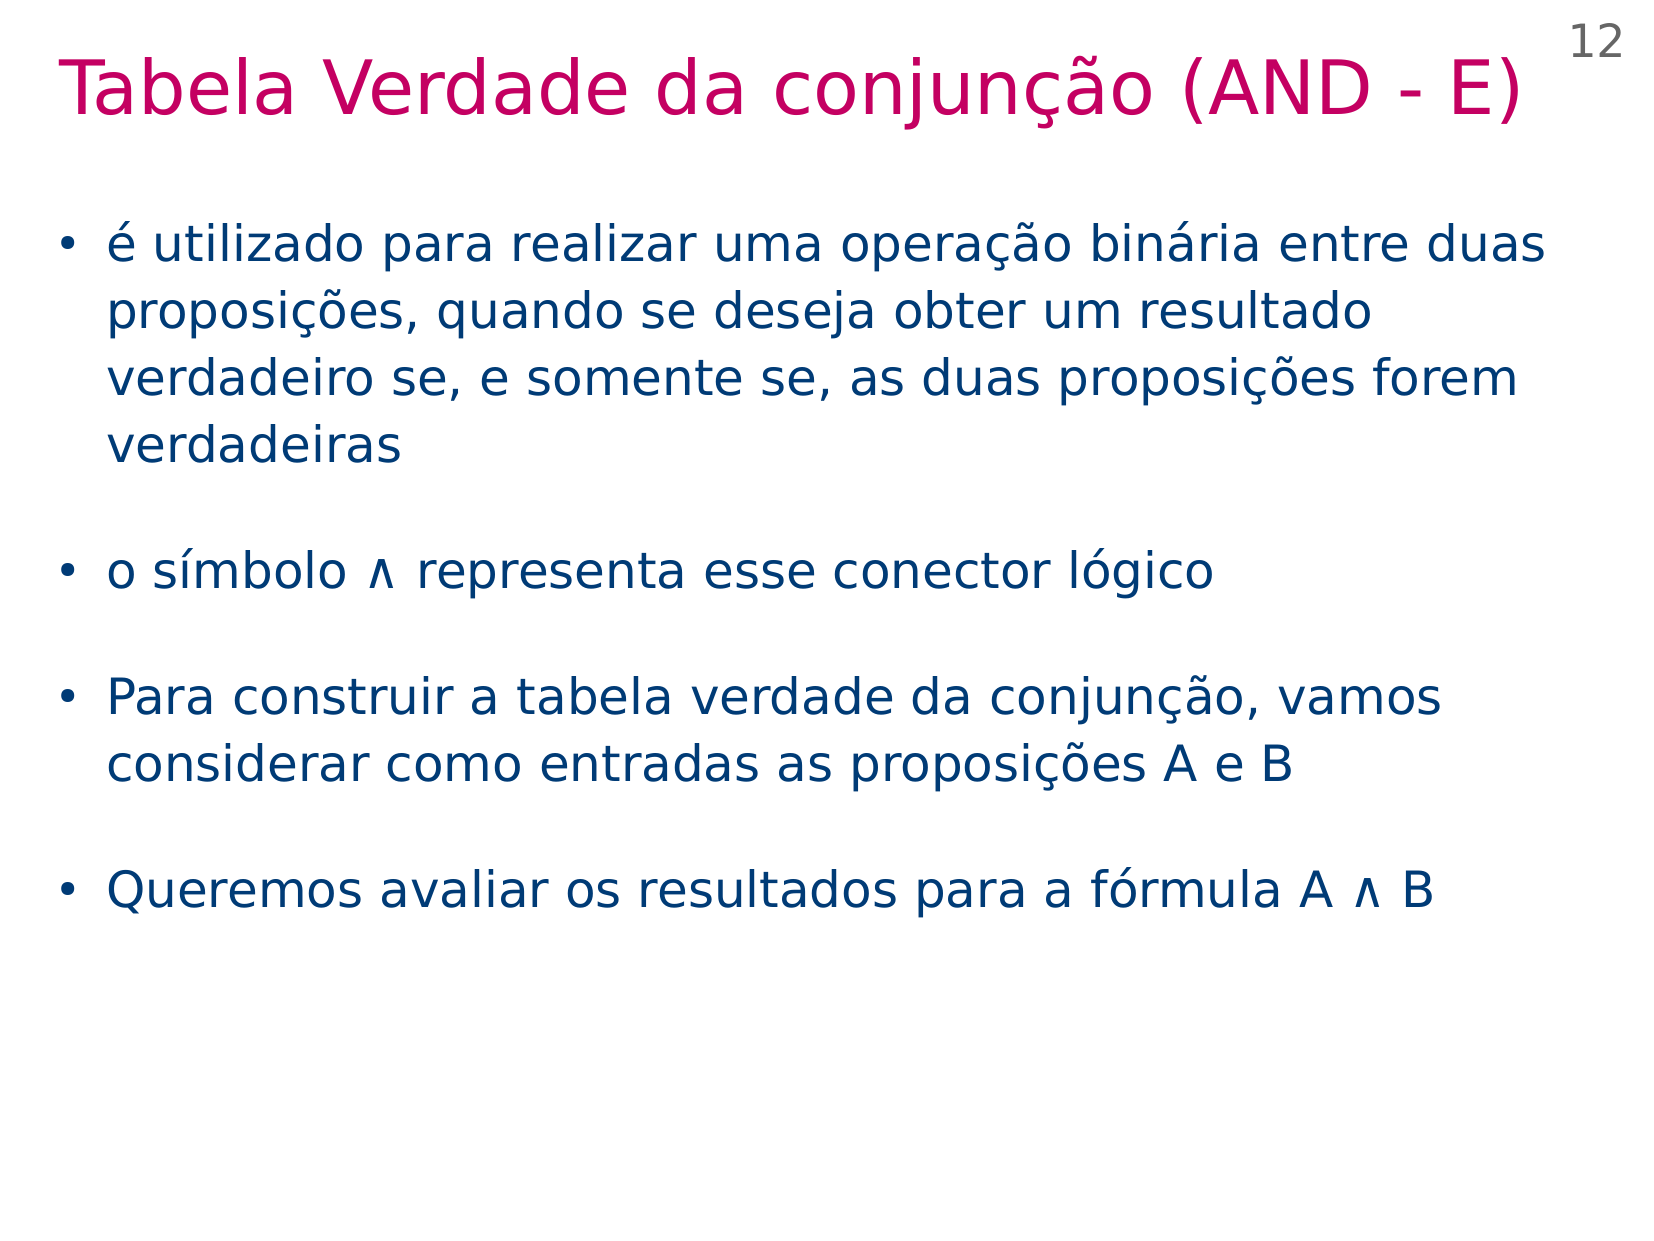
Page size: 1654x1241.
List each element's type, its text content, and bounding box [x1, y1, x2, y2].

list é utilizado para realizar uma operação binária entre duas proposições, quando se deseja obter um resultado verdadeiro se, e somente se, as duas proposições forem verdadeiras o símbolo ∧ representa esse conector lógico Para construir a tabela verdade da conjunção, vamos considerar como entradas as proposições A e B Queremos avaliar os resultados para a fórmula A ∧ B [59, 206, 1625, 1211]
title Tabela Verdade da conjunção (AND - E) [59, 29, 1595, 148]
